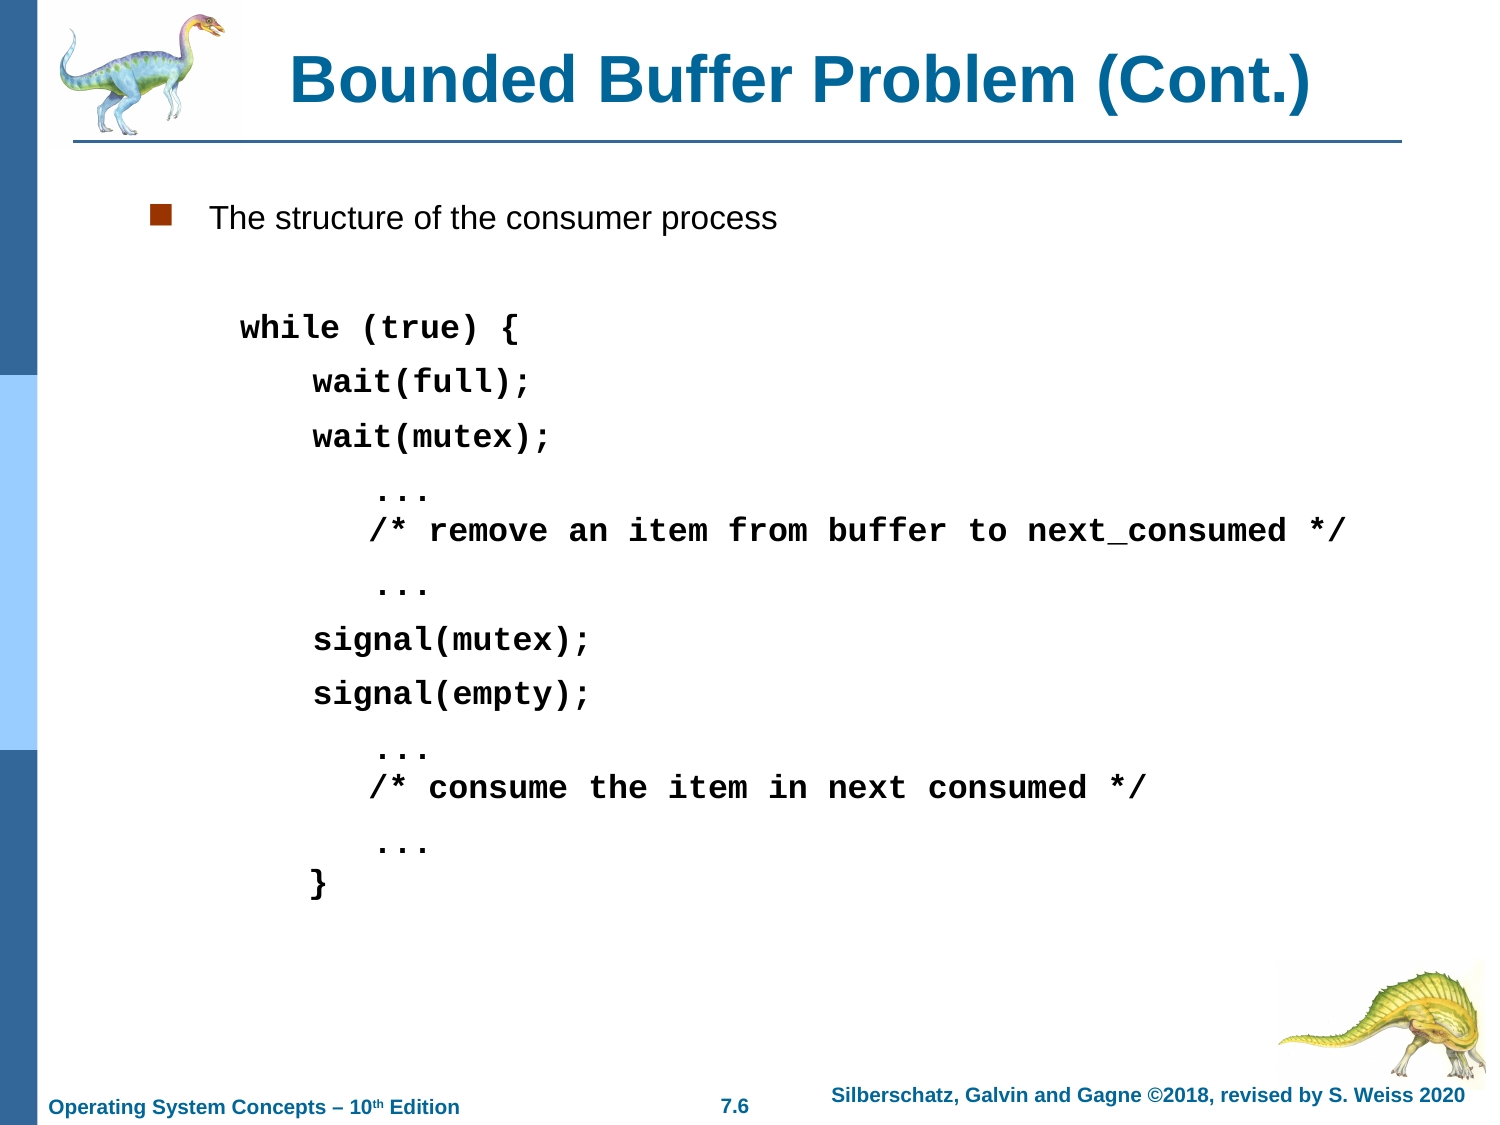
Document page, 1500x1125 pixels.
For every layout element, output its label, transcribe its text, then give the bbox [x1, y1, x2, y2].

picture [46, 0, 243, 149]
picture [1275, 959, 1486, 1090]
picture [1148, 1087, 1156, 1092]
title Bounded Buffer Problem (Cont.) [214, 28, 1389, 124]
list The structure of the consumer process while (true) { wait(full); wait(mutex); ... /* remove an item from buffer to next_consumed */ ... signal(mutex); signal(empty); ... /* consume the item in next consumed */ ... } [137, 188, 1426, 989]
